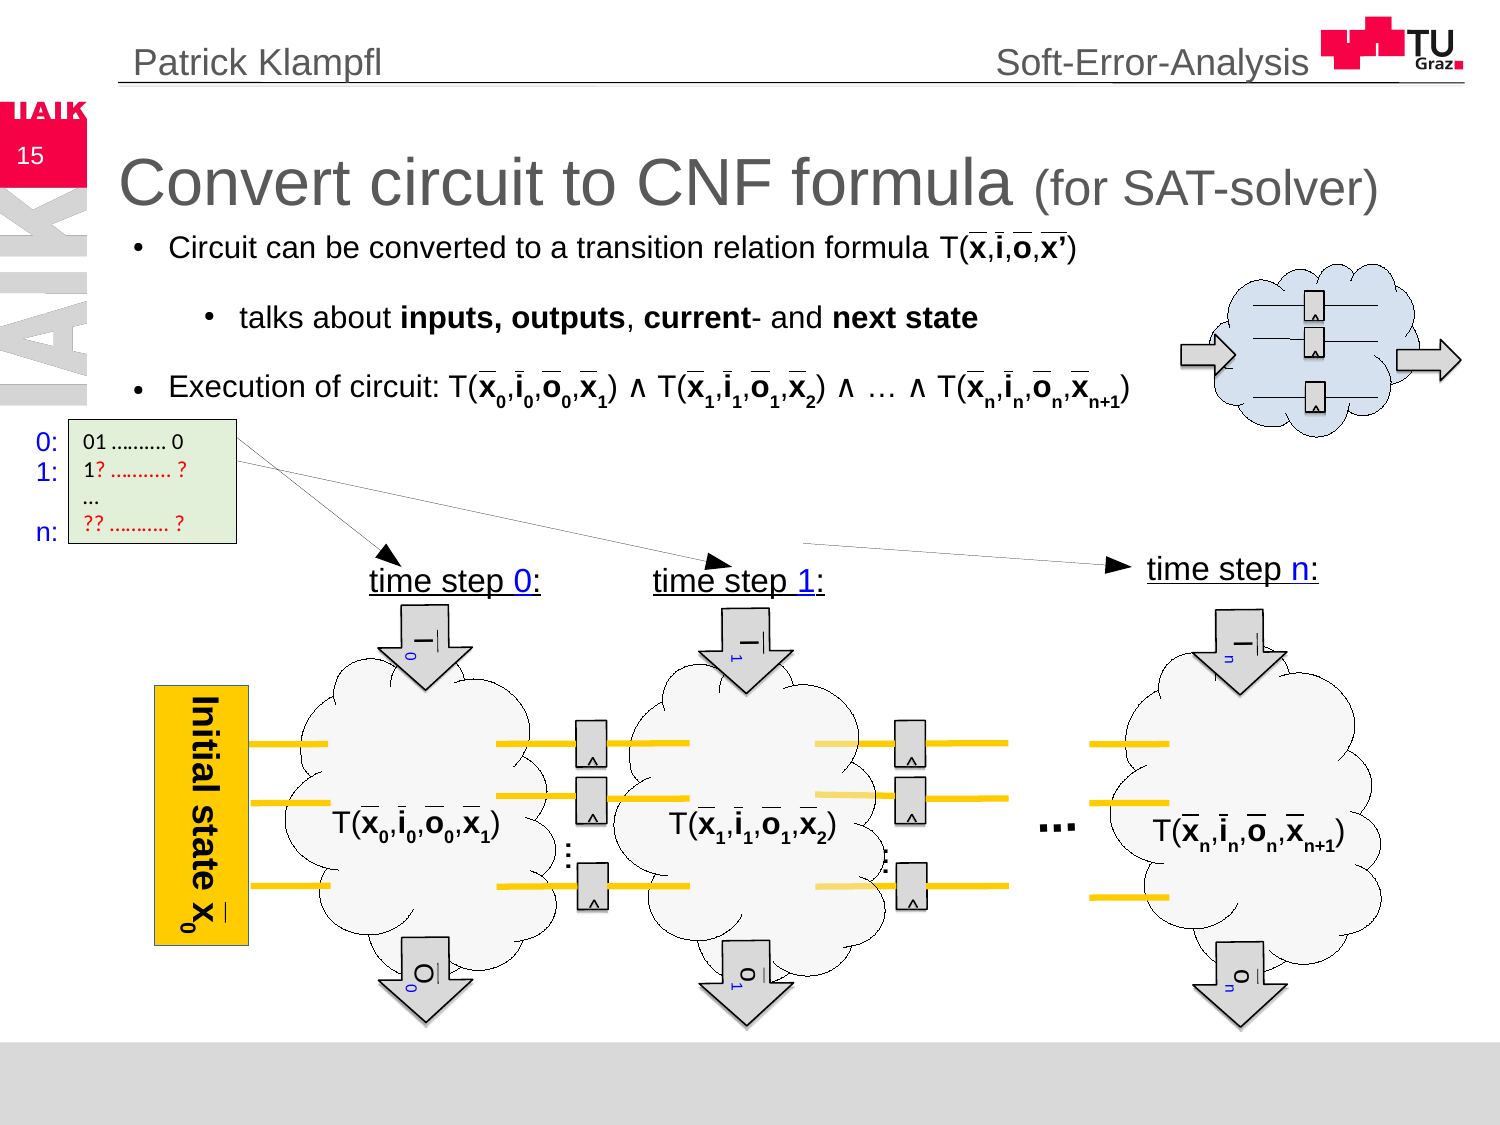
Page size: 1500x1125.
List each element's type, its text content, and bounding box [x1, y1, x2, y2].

text_box [577, 887, 609, 910]
text_box T(xn,in,on,xn+1) [1133, 803, 1365, 864]
text_box 0: 1: n: [21, 419, 82, 556]
text_box T(x0,i0,o0,x1) [301, 794, 532, 855]
text_box [895, 777, 926, 824]
text_box I 1 [720, 607, 776, 687]
text_box [1192, 984, 1215, 1005]
text_box i1 [775, 665, 779, 680]
text_box o1 [720, 940, 776, 1020]
text_box O0 [394, 938, 450, 1018]
text_box ... [872, 831, 926, 893]
slide_number <number> [1, 124, 84, 185]
text_box i1 [1217, 602, 1273, 651]
text_box [1233, 1021, 1248, 1028]
picture [0, 1, 87, 406]
text_box [1144, 817, 1382, 969]
text_box time step 1: [637, 555, 886, 696]
text_box [420, 1018, 431, 1023]
text_box [699, 983, 721, 1003]
text_box on [1214, 941, 1270, 1021]
text_box [1110, 807, 1133, 854]
text_box ... [1020, 777, 1095, 851]
text_box [894, 720, 926, 767]
picture [1318, 12, 1466, 73]
text_box [896, 890, 928, 910]
text_box [1112, 650, 1372, 807]
text_box [450, 979, 473, 1001]
text_box [576, 777, 607, 824]
text_box i1 [724, 600, 779, 650]
text_box i1 [1270, 999, 1274, 1014]
text_box Circuit can be converted to a transition relation formula T(x,i,o,x’) talks about inputs, outputs, current- and next state Execution of circuit: T(x0,i0,o0,x1) ∧ T(x1,i1,o1,x2) ∧ … ∧ T(xn,in,on,xn+1) [118, 223, 1146, 420]
text_box i1 [1218, 934, 1273, 984]
text_box time step 0: [354, 555, 603, 696]
text_box time step n: [1132, 543, 1381, 685]
text_box [1181, 264, 1462, 438]
text_box i1 [776, 997, 780, 1012]
text_box I n [1214, 609, 1269, 689]
text_box [625, 650, 876, 819]
text_box [776, 982, 794, 999]
text_box [1269, 984, 1288, 1001]
text_box [285, 799, 557, 974]
text_box [739, 1019, 755, 1026]
text_box T(x1,i1,o1,x2) [637, 795, 869, 856]
text_box Initial state x0 [154, 685, 249, 946]
text_box i1 [1269, 666, 1273, 681]
text_box [378, 980, 395, 996]
text_box ... [550, 825, 609, 887]
text_box i1 [724, 933, 780, 982]
text_box [575, 720, 607, 768]
title Convert circuit to CNF formula (for SAT-solver) [118, 138, 1469, 327]
text_box 01 …….... 0 1? ……..... ? … ?? ……….. ? [82, 419, 237, 544]
text_box [613, 802, 886, 980]
text_box [289, 662, 548, 799]
